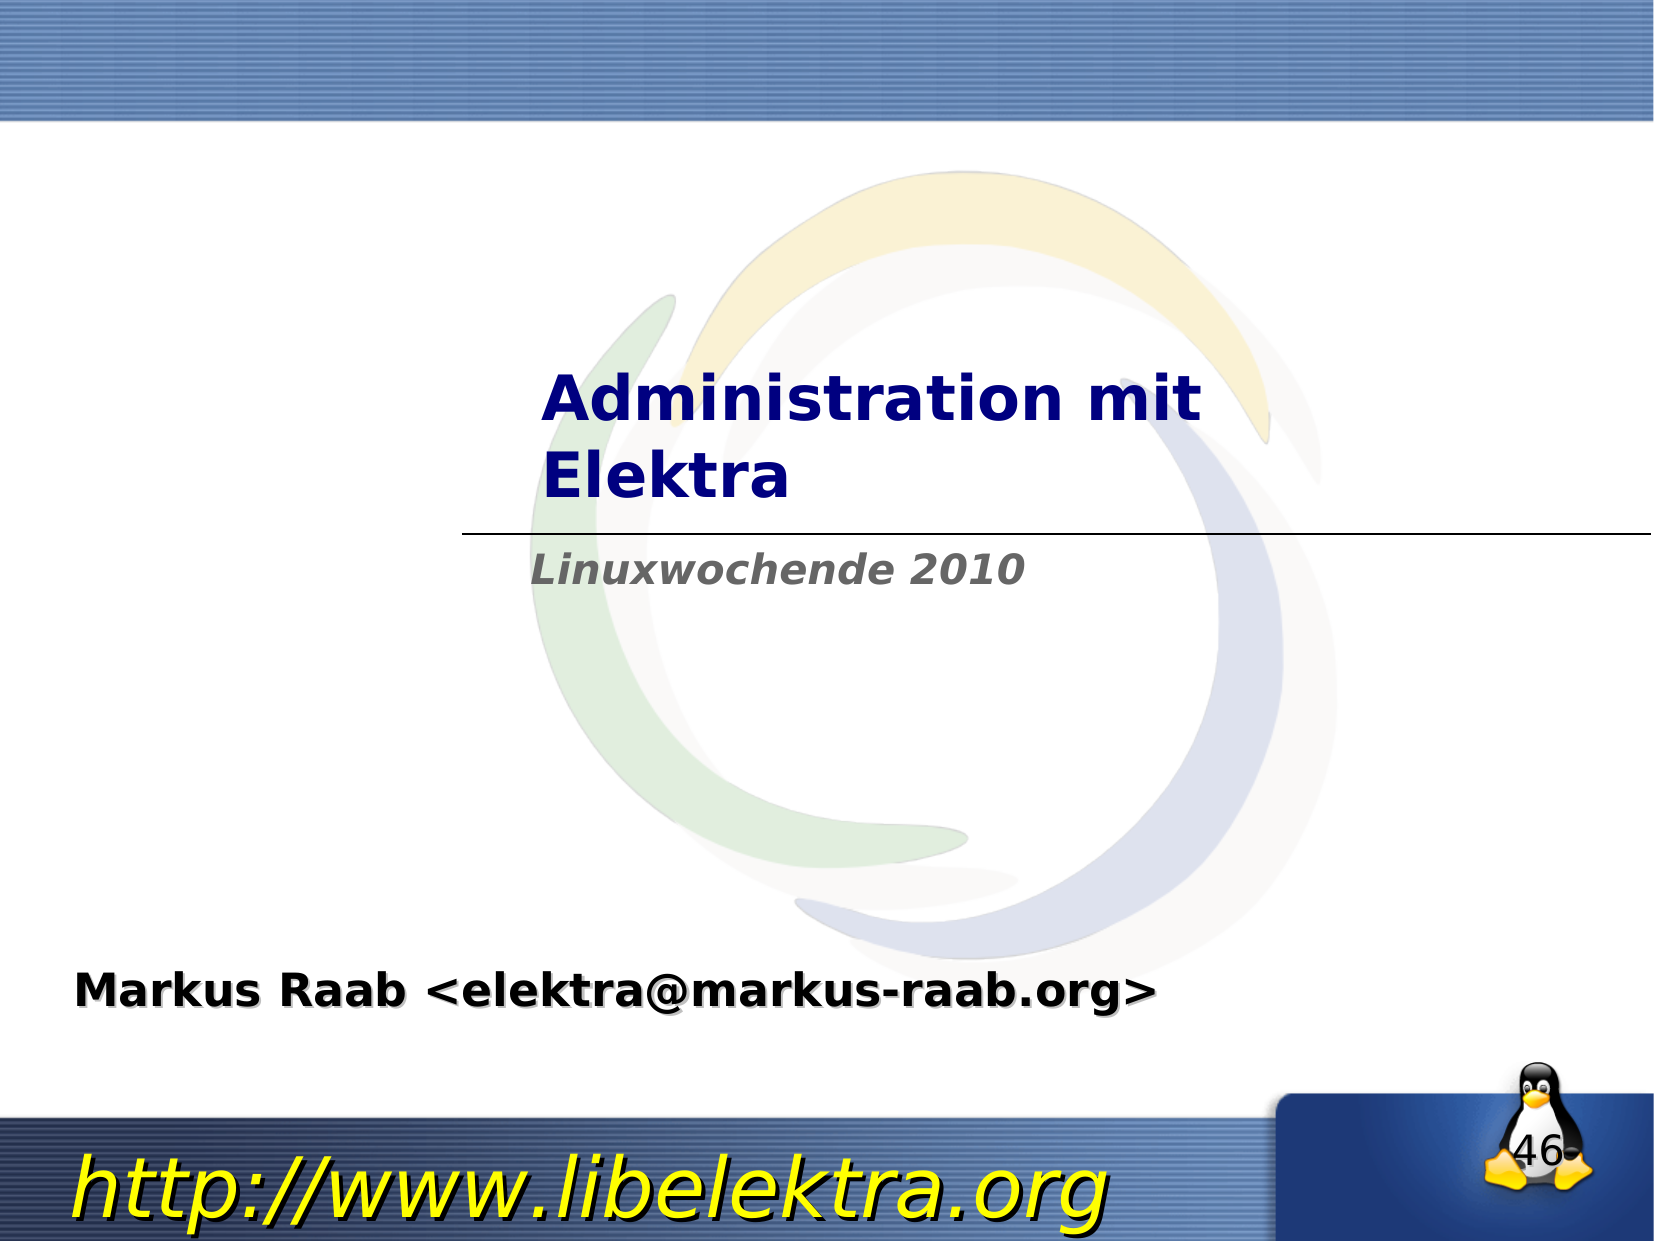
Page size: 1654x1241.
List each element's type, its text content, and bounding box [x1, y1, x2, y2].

text_box <Nummer> [1312, 1122, 1565, 1178]
picture [0, 0, 1654, 533]
text_box Linuxwochende 2010 [515, 538, 1448, 685]
text_box Administration mit Elektra [526, 351, 1428, 516]
text_box Markus Raab <elektra@markus-raab.org> [58, 953, 1481, 1030]
picture [0, 1061, 1654, 1241]
picture [481, 535, 1374, 953]
